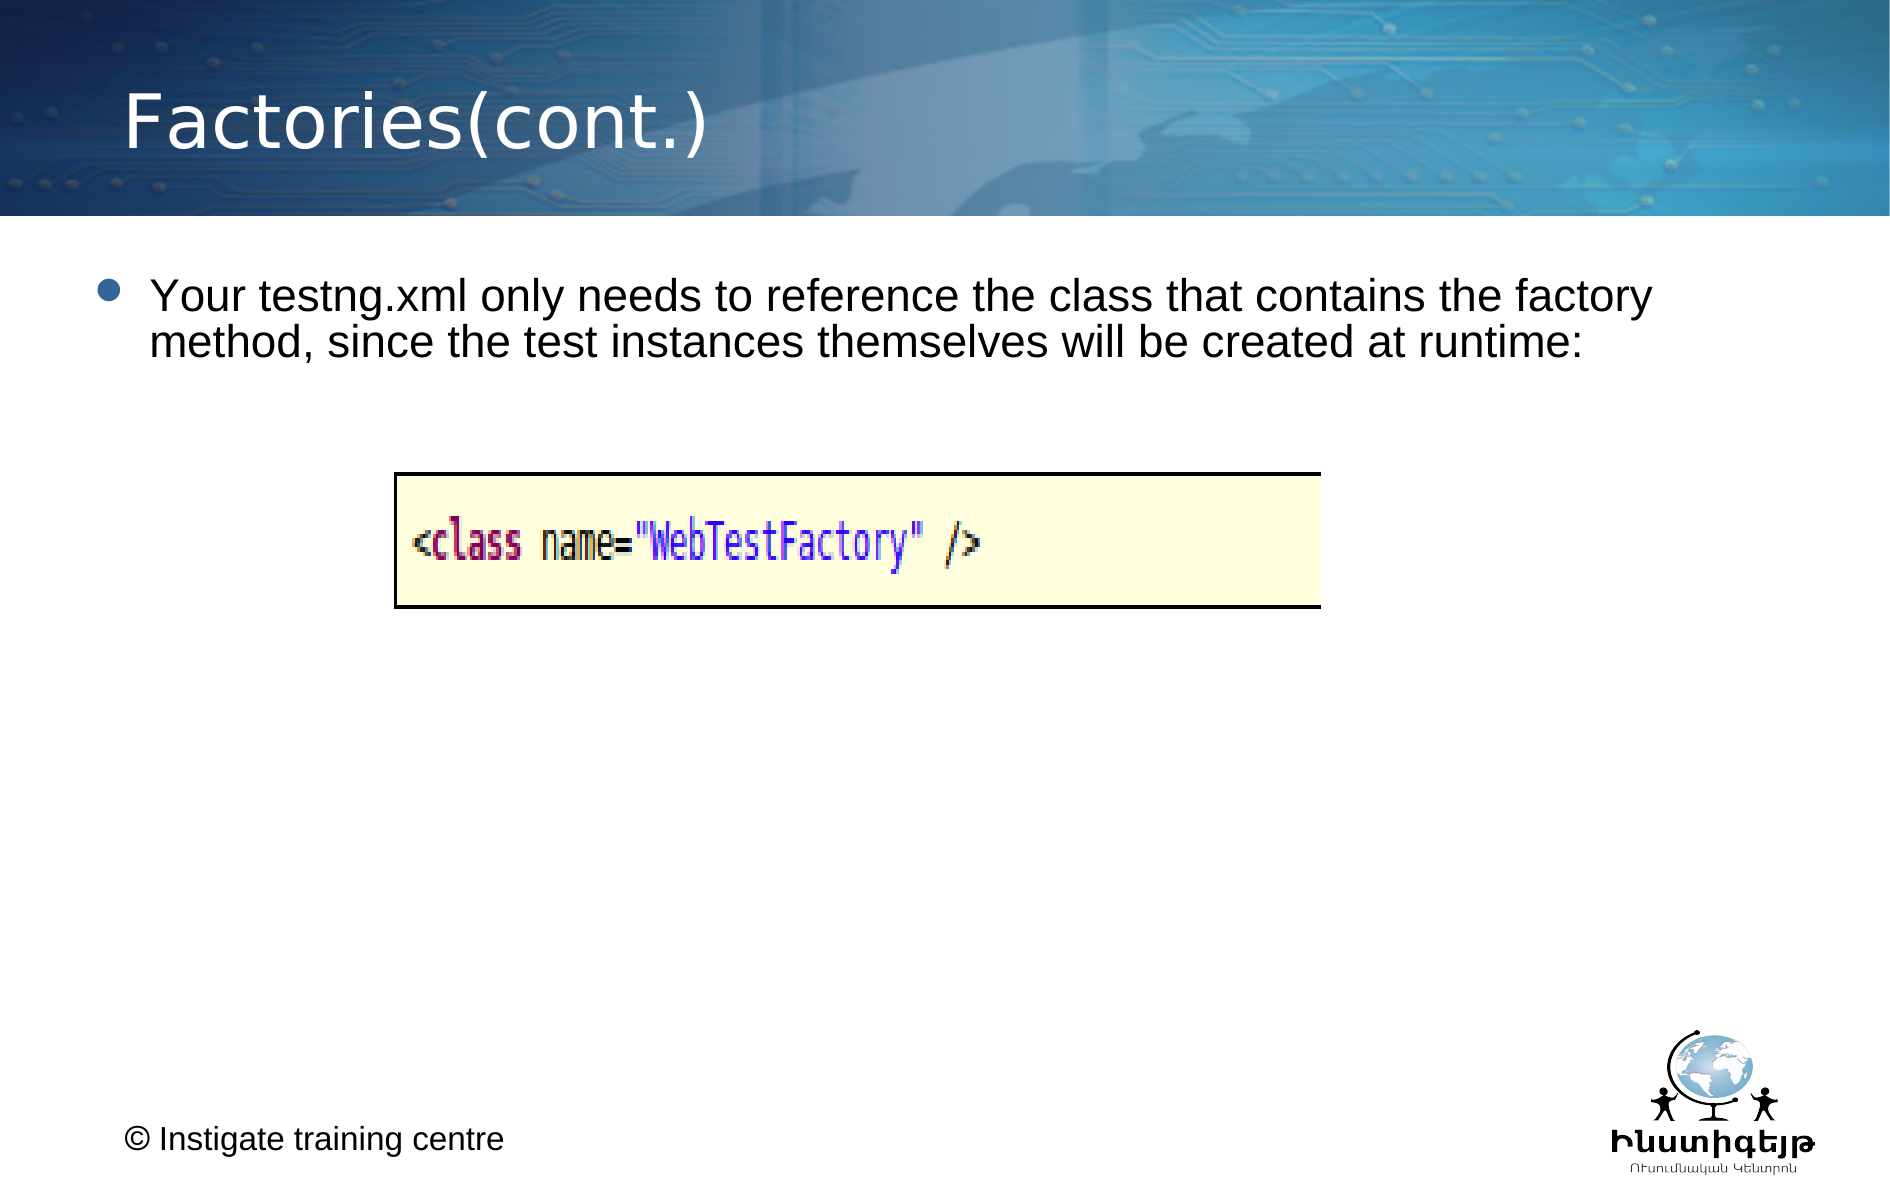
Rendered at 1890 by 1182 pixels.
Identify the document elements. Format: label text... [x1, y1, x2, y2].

picture [1612, 1030, 1815, 1175]
picture [0, 0, 1890, 216]
title Factories(cont.) [94, 47, 1793, 52]
list Your testng.xml only needs to reference the class that contains the factory method, since the test instances themselves will be created at runtime: [94, 275, 1794, 301]
picture [363, 446, 1321, 645]
